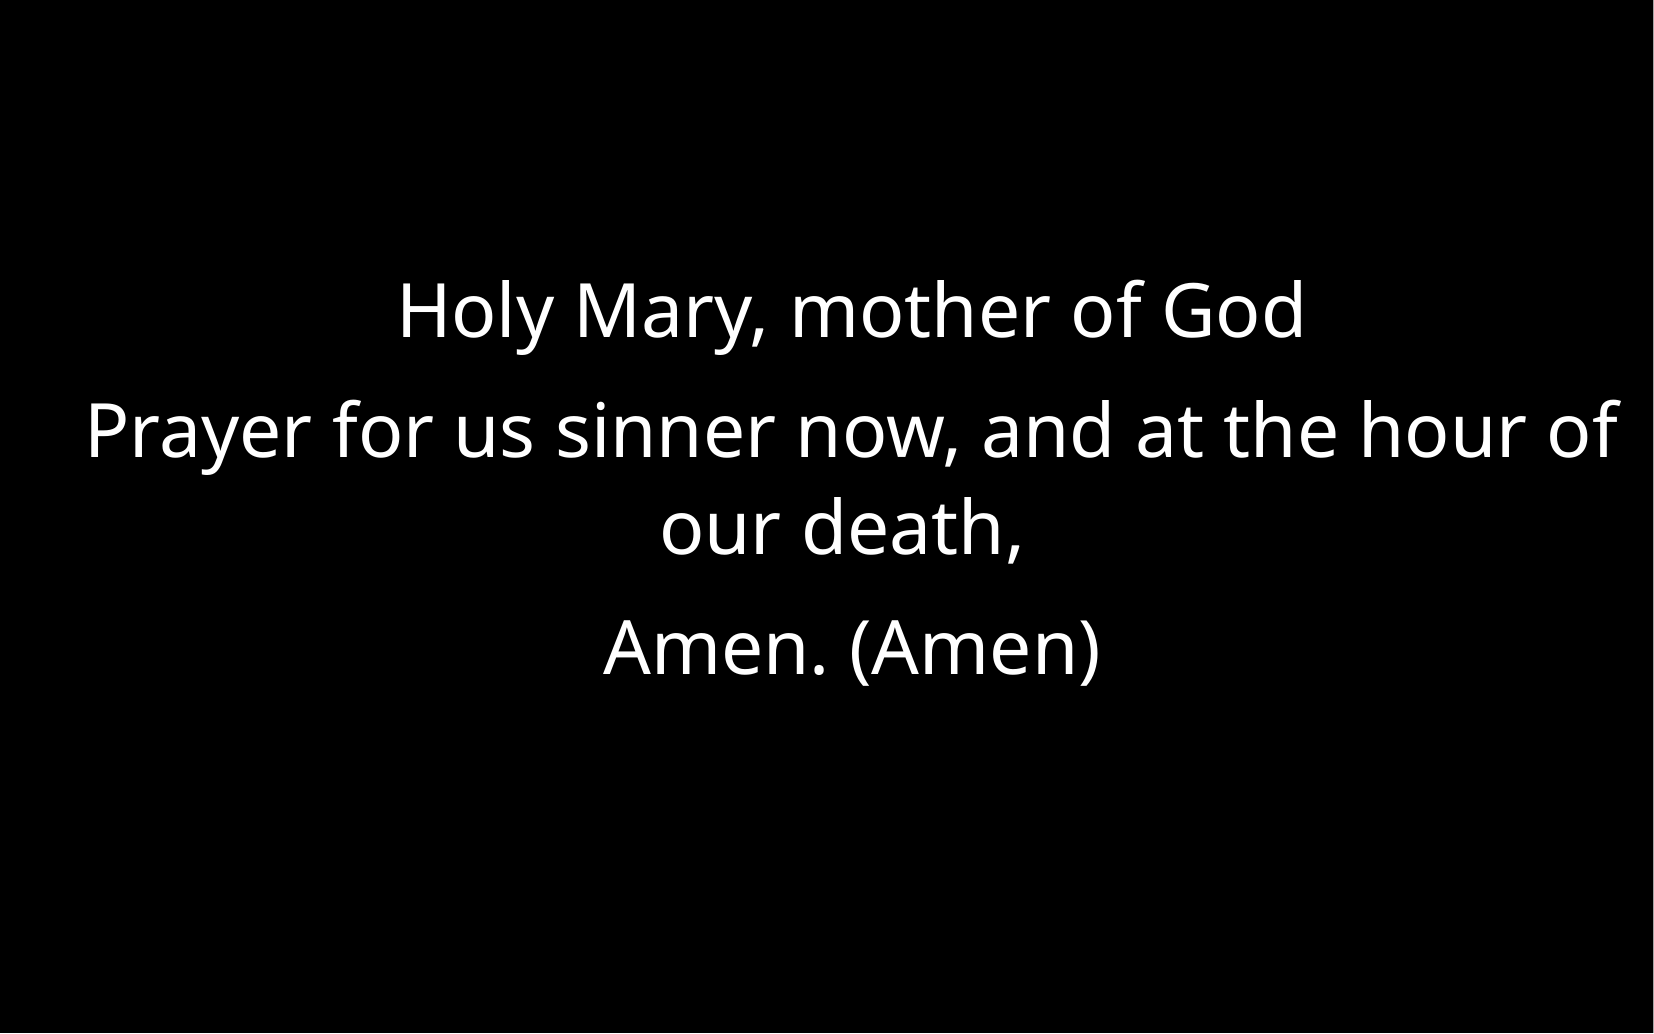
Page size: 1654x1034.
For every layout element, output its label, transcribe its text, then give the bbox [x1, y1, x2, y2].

list Holy Mary, mother of God Prayer for us sinner now, and at the hour of our death, Amen. (Amen) [0, 255, 1653, 855]
